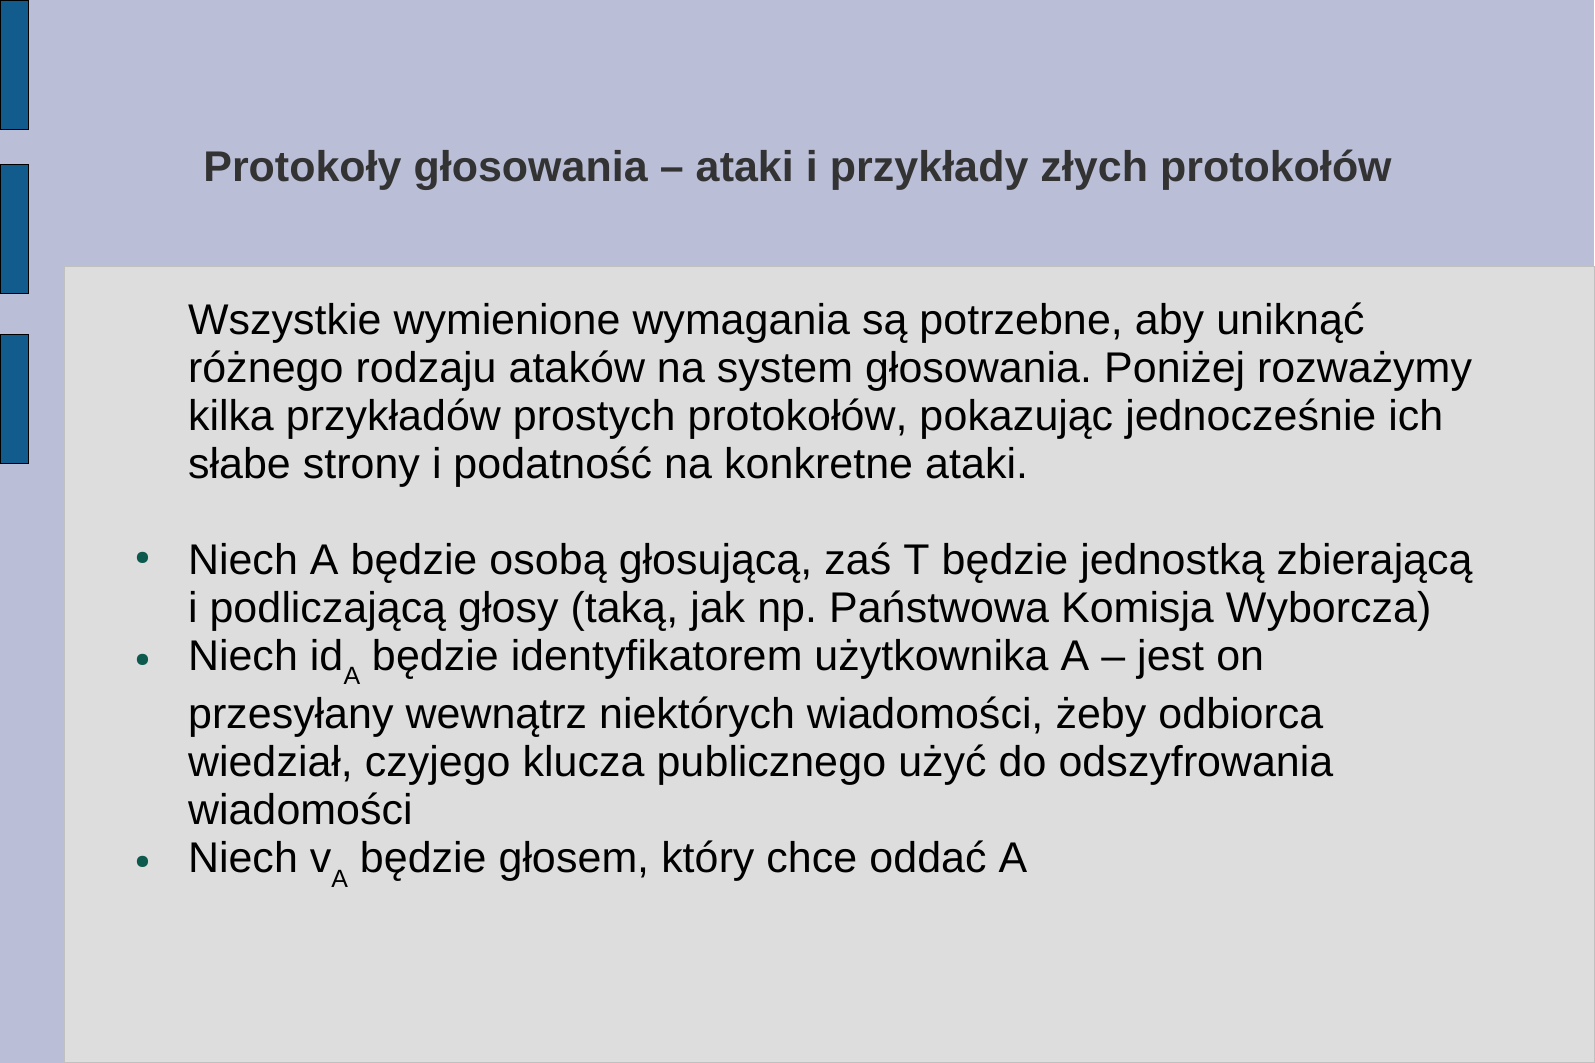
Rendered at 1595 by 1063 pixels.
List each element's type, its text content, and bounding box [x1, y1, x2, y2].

title Protokoły głosowania – ataki i przykłady złych protokołów [117, 78, 1479, 256]
list Wszystkie wymienione wymagania są potrzebne, aby uniknąć różnego rodzaju ataków na system głosowania. Poniżej rozważymy kilka przykładów prostych protokołów, pokazując jednocześnie ich słabe strony i podatność na konkretne ataki. Niech A będzie osobą głosującą, zaś T będzie jednostką zbierającą i podliczającą głosy (taką, jak np. Państwowa Komisja Wyborcza) Niech idA będzie identyfikatorem użytkownika A – jest on przesyłany wewnątrz niektórych wiadomości, żeby odbiorca wiedział, czyjego klucza publicznego użyć do odszyfrowania wiadomości Niech vA będzie głosem, który chce oddać A [117, 295, 1479, 1037]
